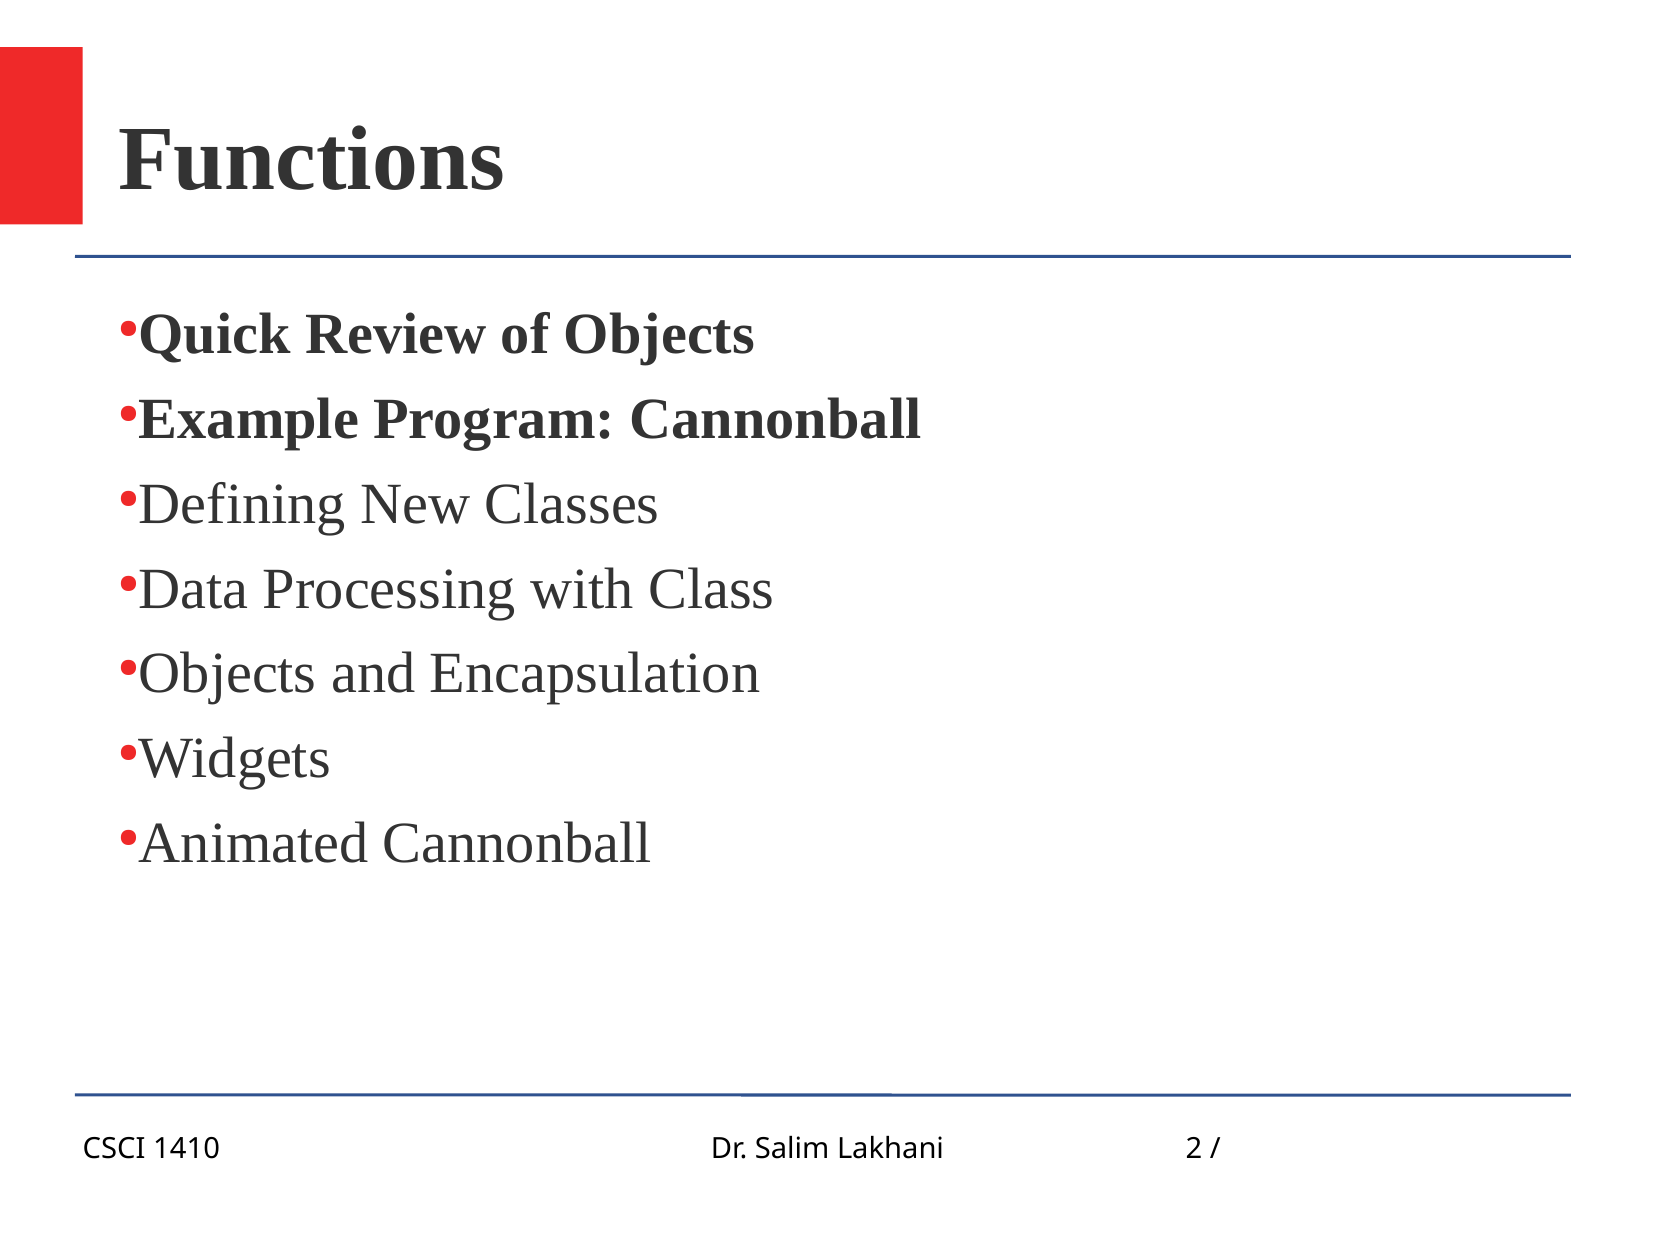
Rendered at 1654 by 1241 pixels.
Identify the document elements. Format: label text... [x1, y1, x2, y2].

title Functions [118, 49, 1571, 257]
text_box Dr. Salim Lakhani [565, 1129, 1090, 1216]
text_box CSCI 1410 [82, 1129, 468, 1216]
list Quick Review of Objects Example Program: Cannonball Defining New Classes Data Processing with Class Objects and Encapsulation Widgets Animated Cannonball [118, 295, 1536, 1080]
text_box / [1185, 1129, 1571, 1216]
